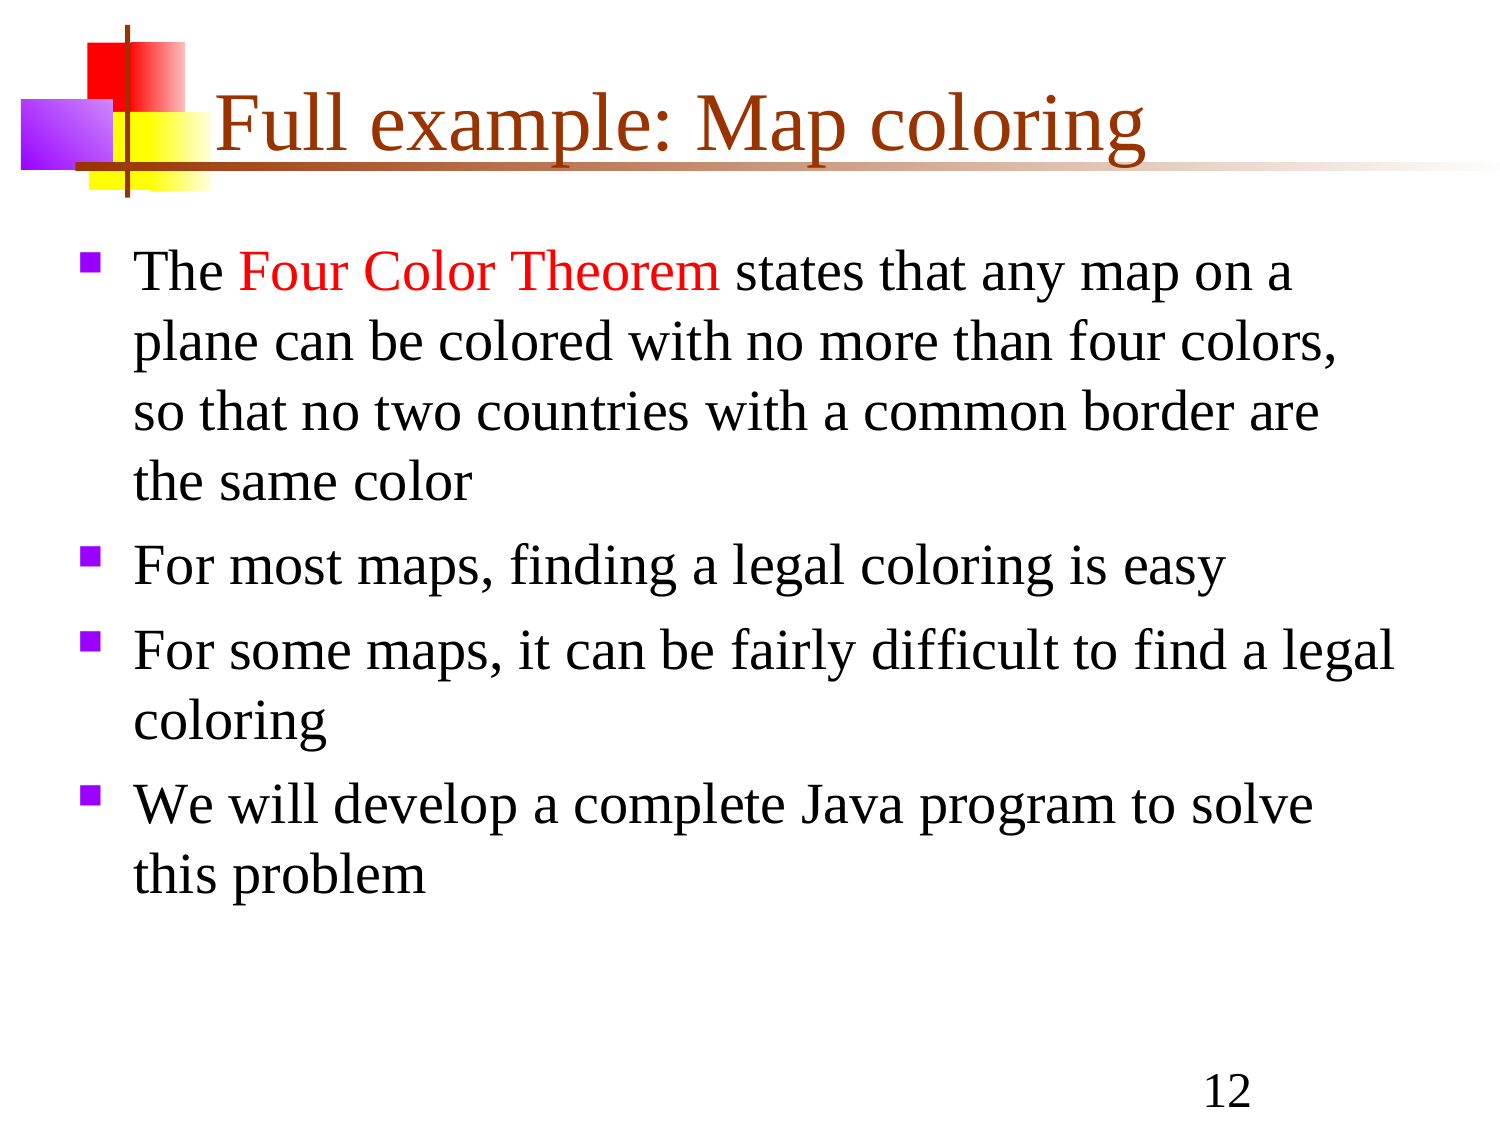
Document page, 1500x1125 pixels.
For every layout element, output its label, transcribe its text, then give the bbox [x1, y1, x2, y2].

list The Four Color Theorem states that any map on a plane can be colored with no more than four colors, so that no two countries with a common border are the same color For most maps, finding a legal coloring is easy For some maps, it can be fairly difficult to find a legal coloring We will develop a complete Java program to solve this problem [62, 224, 1413, 1007]
title Full example: Map coloring [199, 37, 1479, 175]
